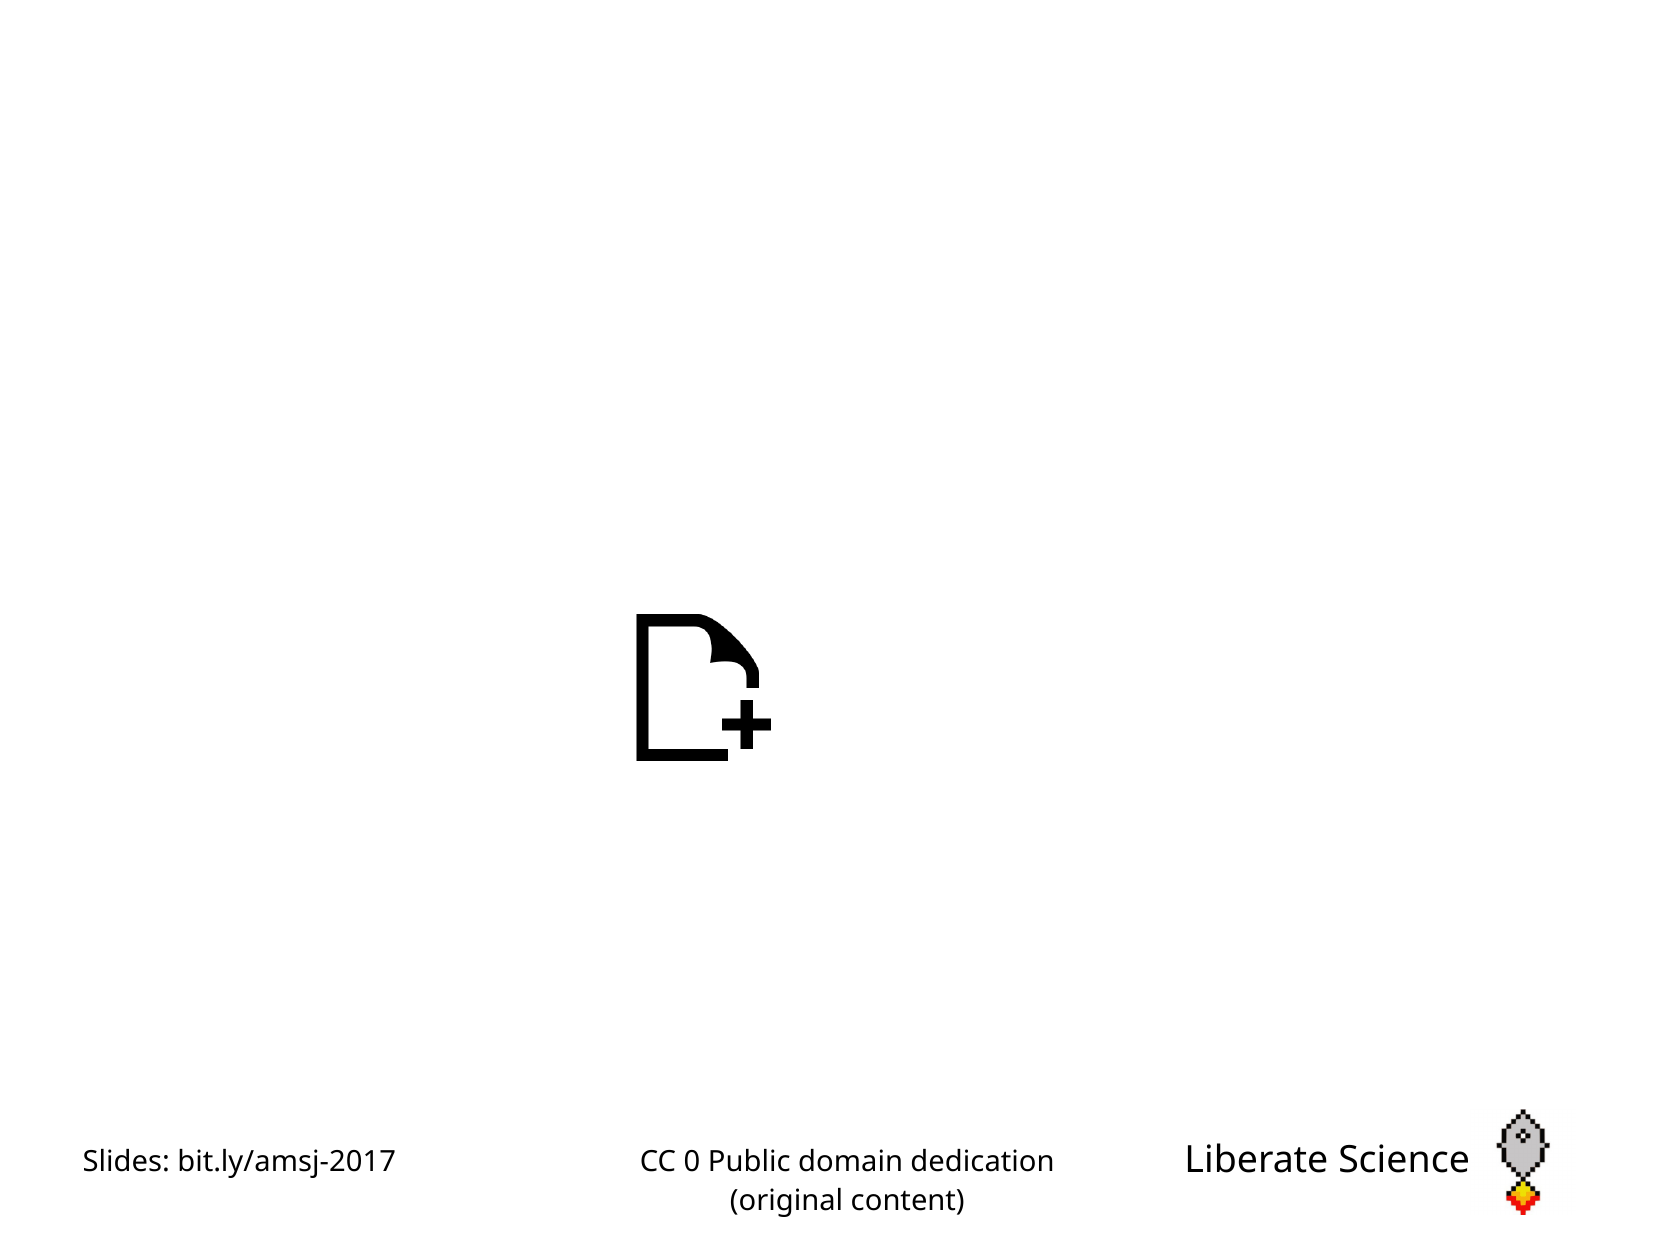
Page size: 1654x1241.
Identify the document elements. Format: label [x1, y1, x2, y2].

picture [1470, 1109, 1576, 1215]
picture [630, 614, 777, 762]
